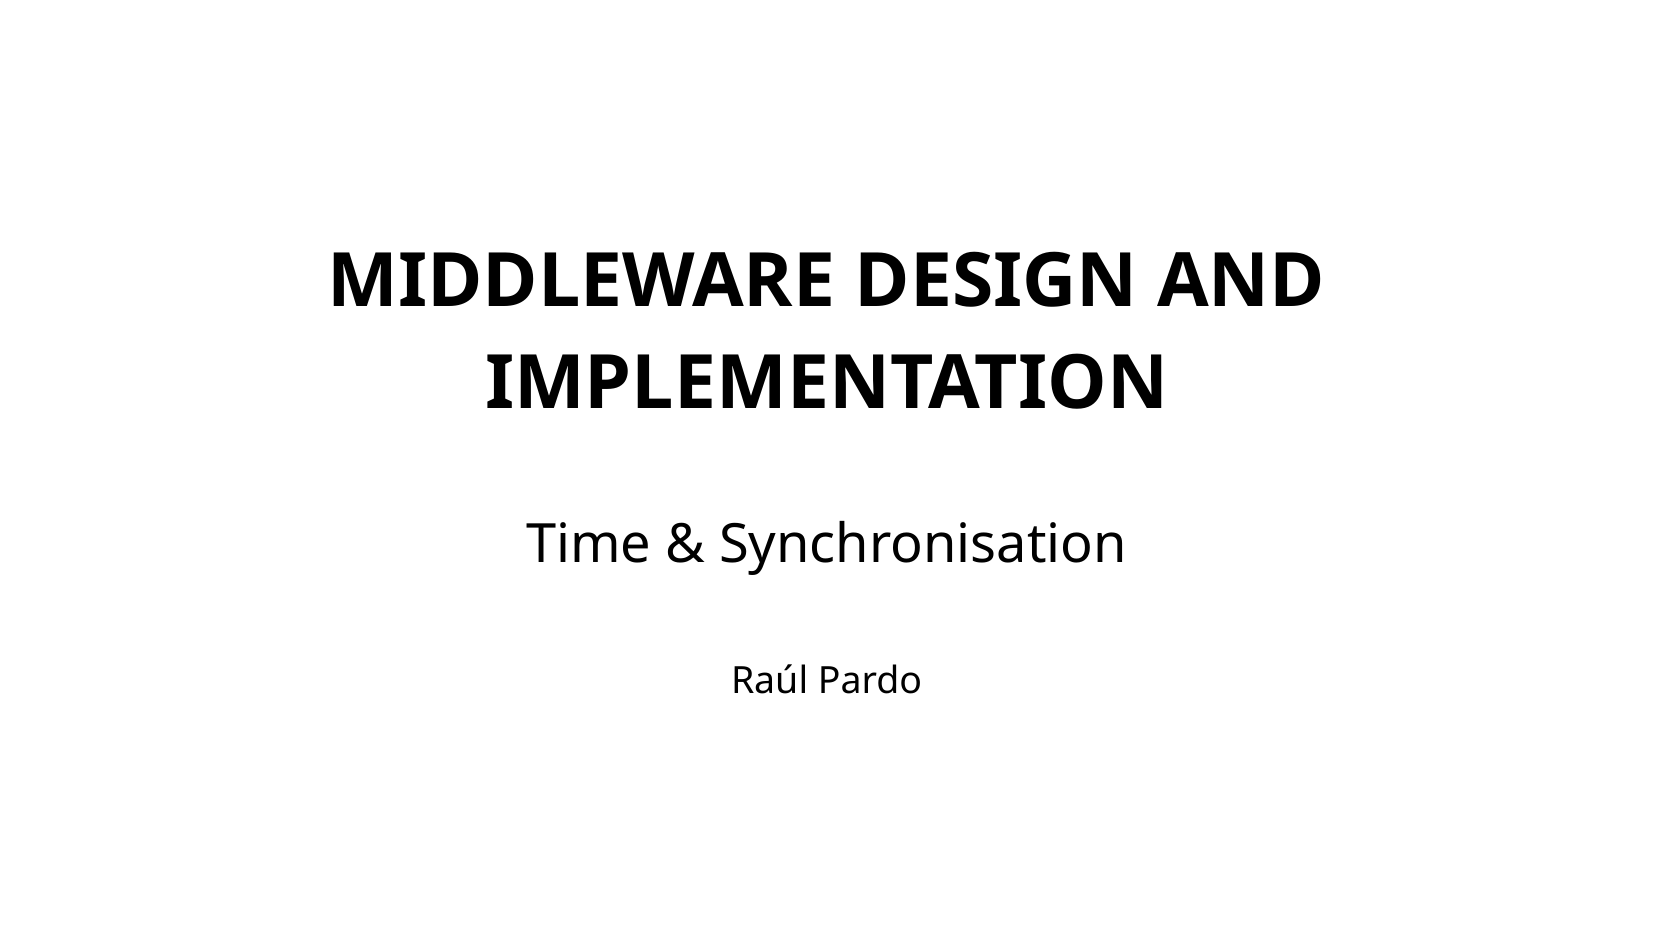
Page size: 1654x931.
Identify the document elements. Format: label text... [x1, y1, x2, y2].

subtitle MIDDLEWARE DESIGN AND IMPLEMENTATION Time & Synchronisation Raúl Pardo [82, 195, 1571, 735]
